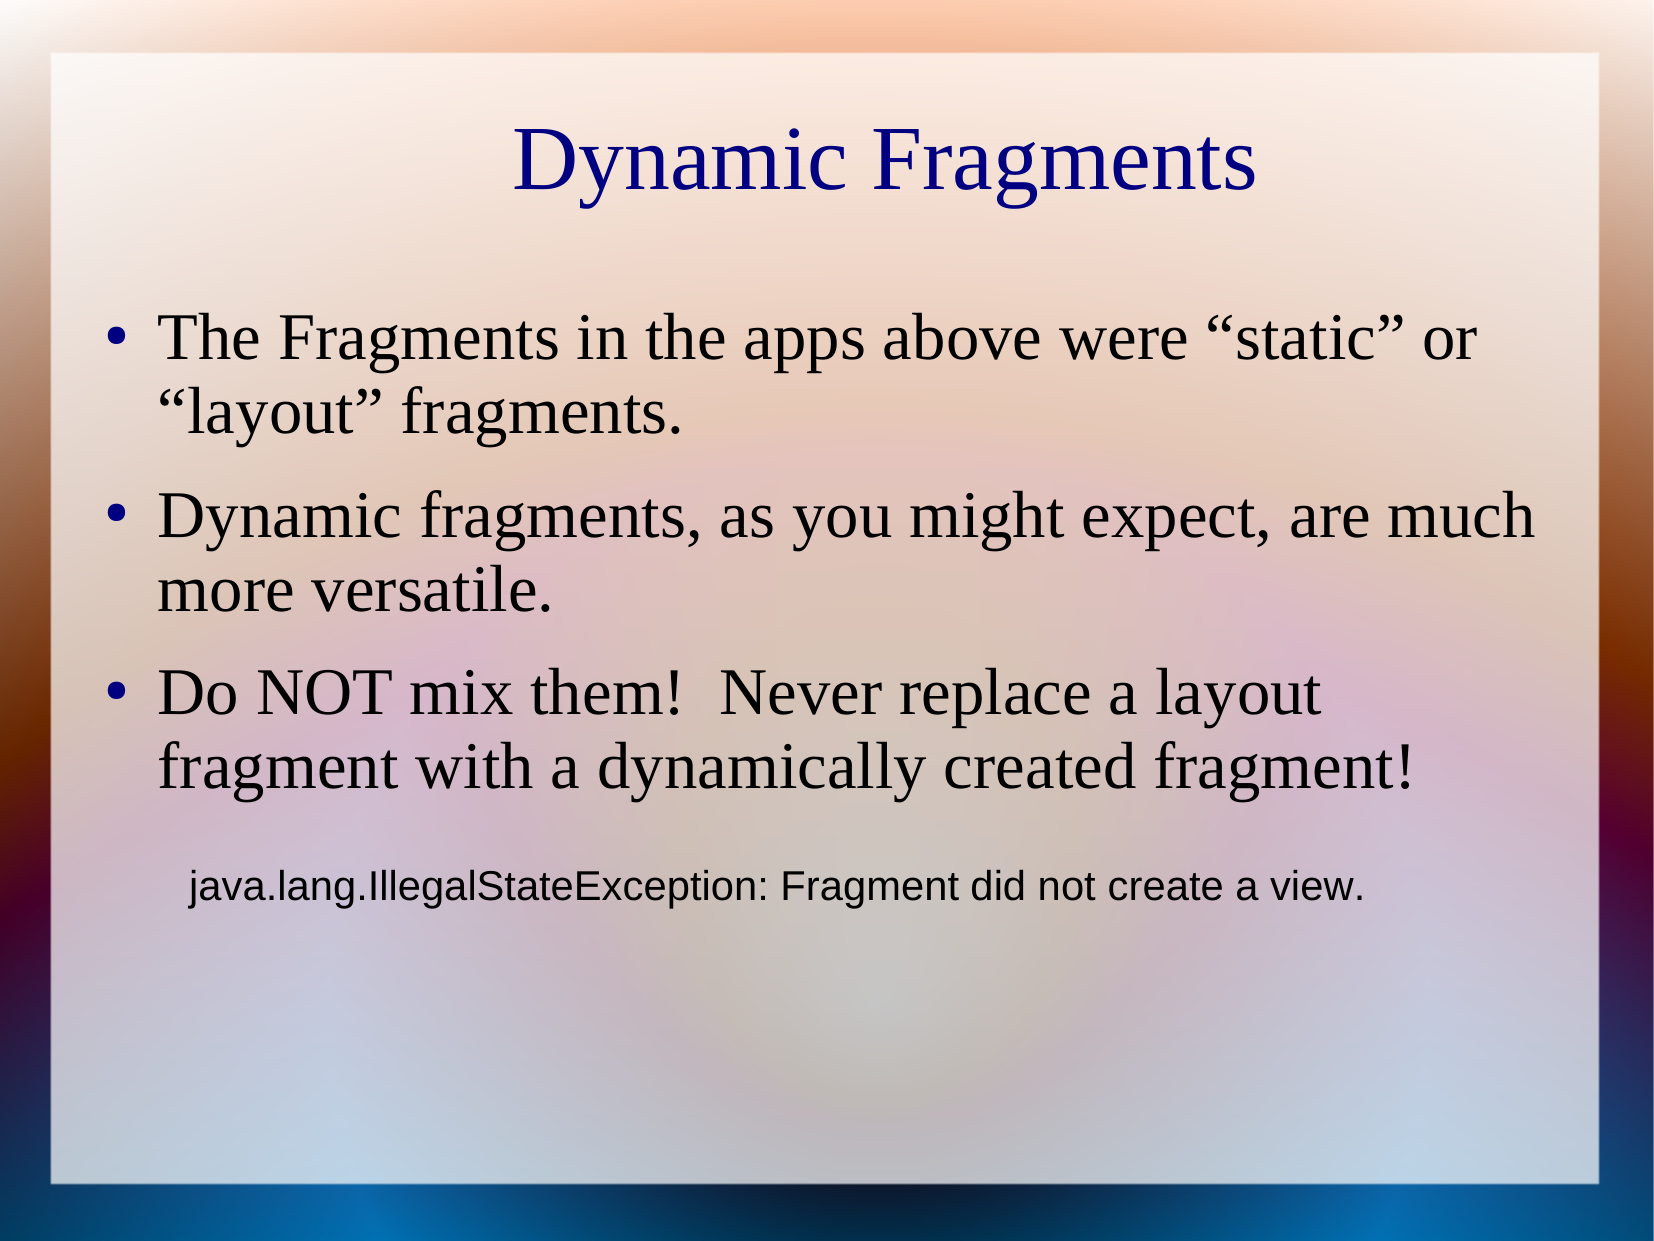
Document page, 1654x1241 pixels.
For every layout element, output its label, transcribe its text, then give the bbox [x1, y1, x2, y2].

title Dynamic Fragments [82, 55, 1571, 263]
list The Fragments in the apps above were “static” or “layout” fragments. Dynamic fragments, as you might expect, are much more versatile. Do NOT mix them! Never replace a layout fragment with a dynamically created fragment! [86, 300, 1576, 826]
picture [0, 0, 1654, 1241]
text_box java.lang.IllegalStateException: Fragment did not create a view. [189, 862, 1388, 938]
